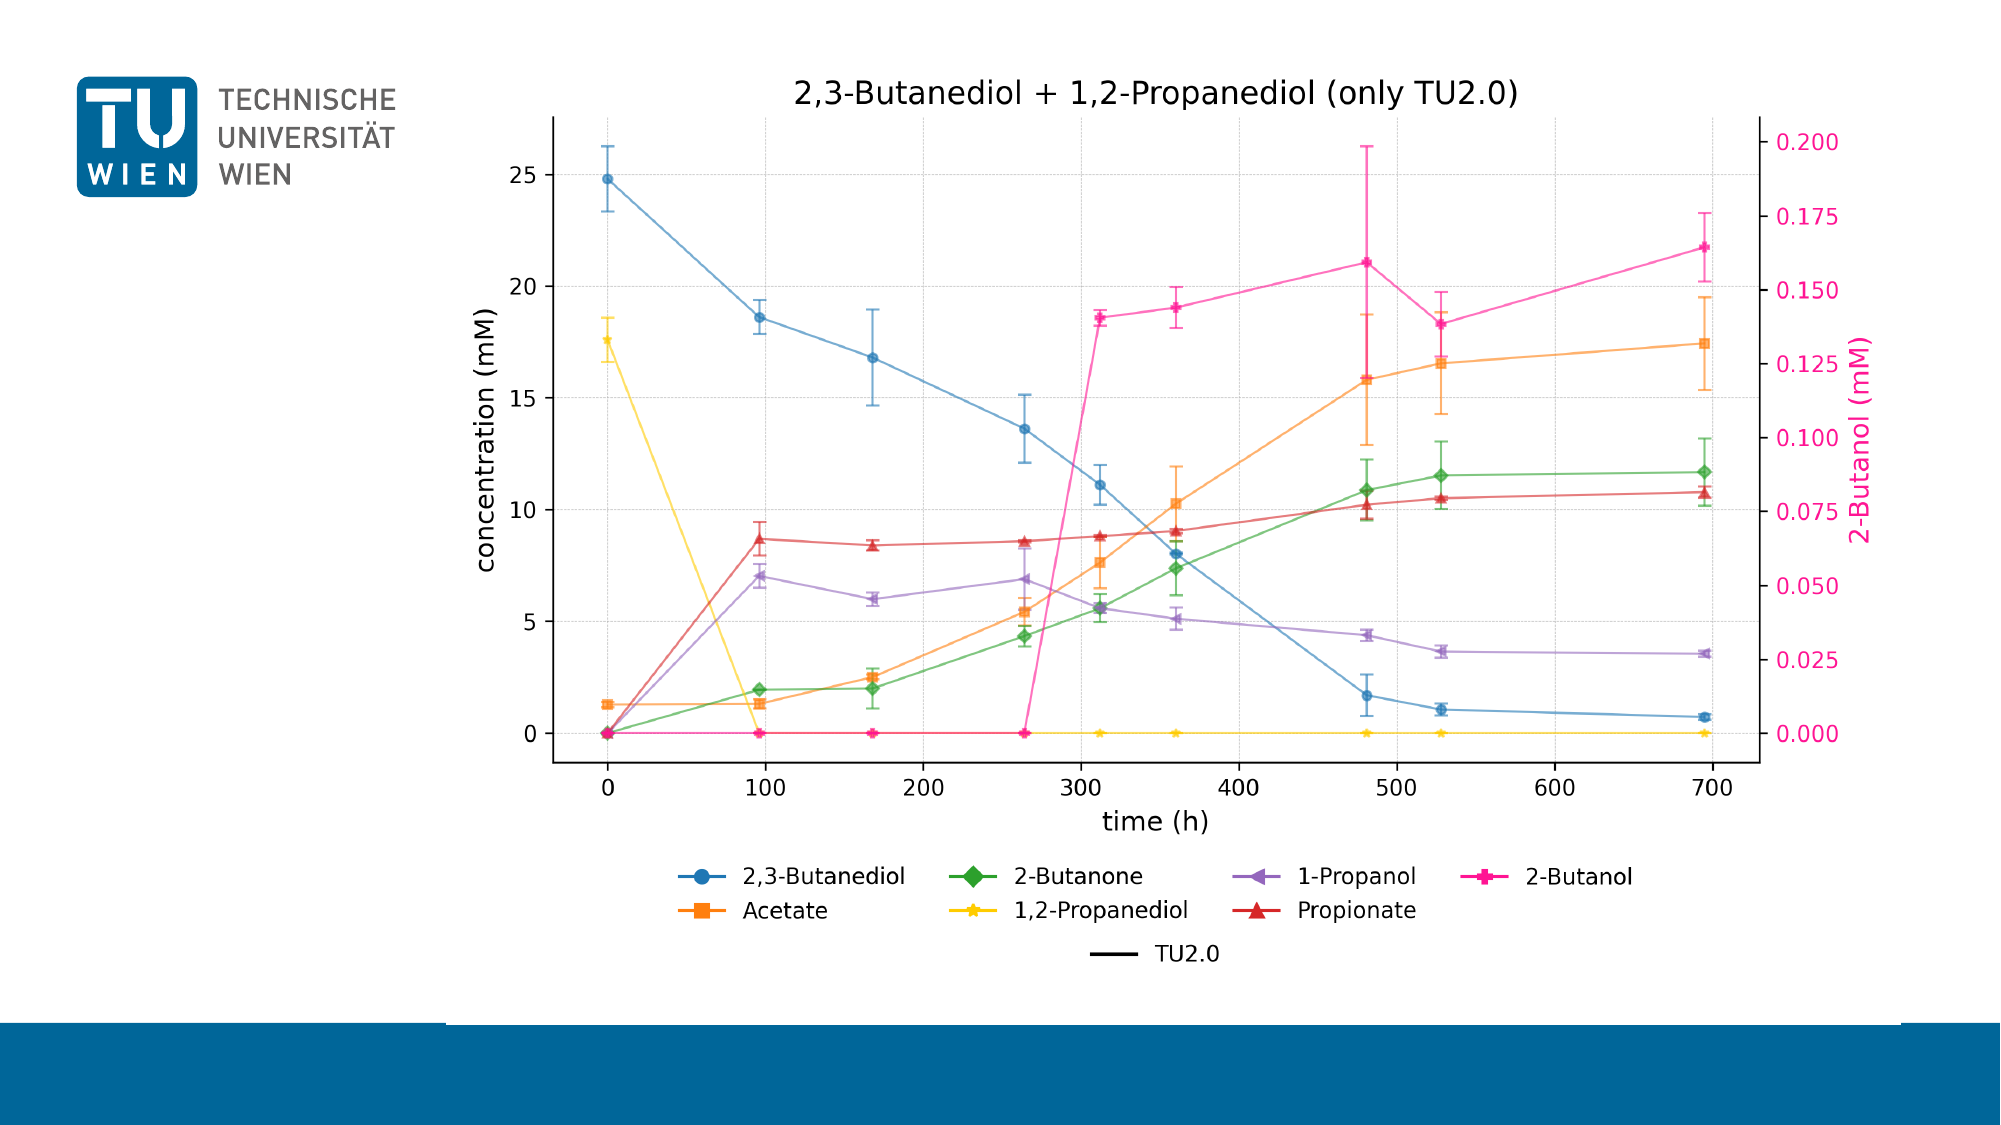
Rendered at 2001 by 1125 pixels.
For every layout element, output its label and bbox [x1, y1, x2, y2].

picture [446, 55, 1901, 1024]
